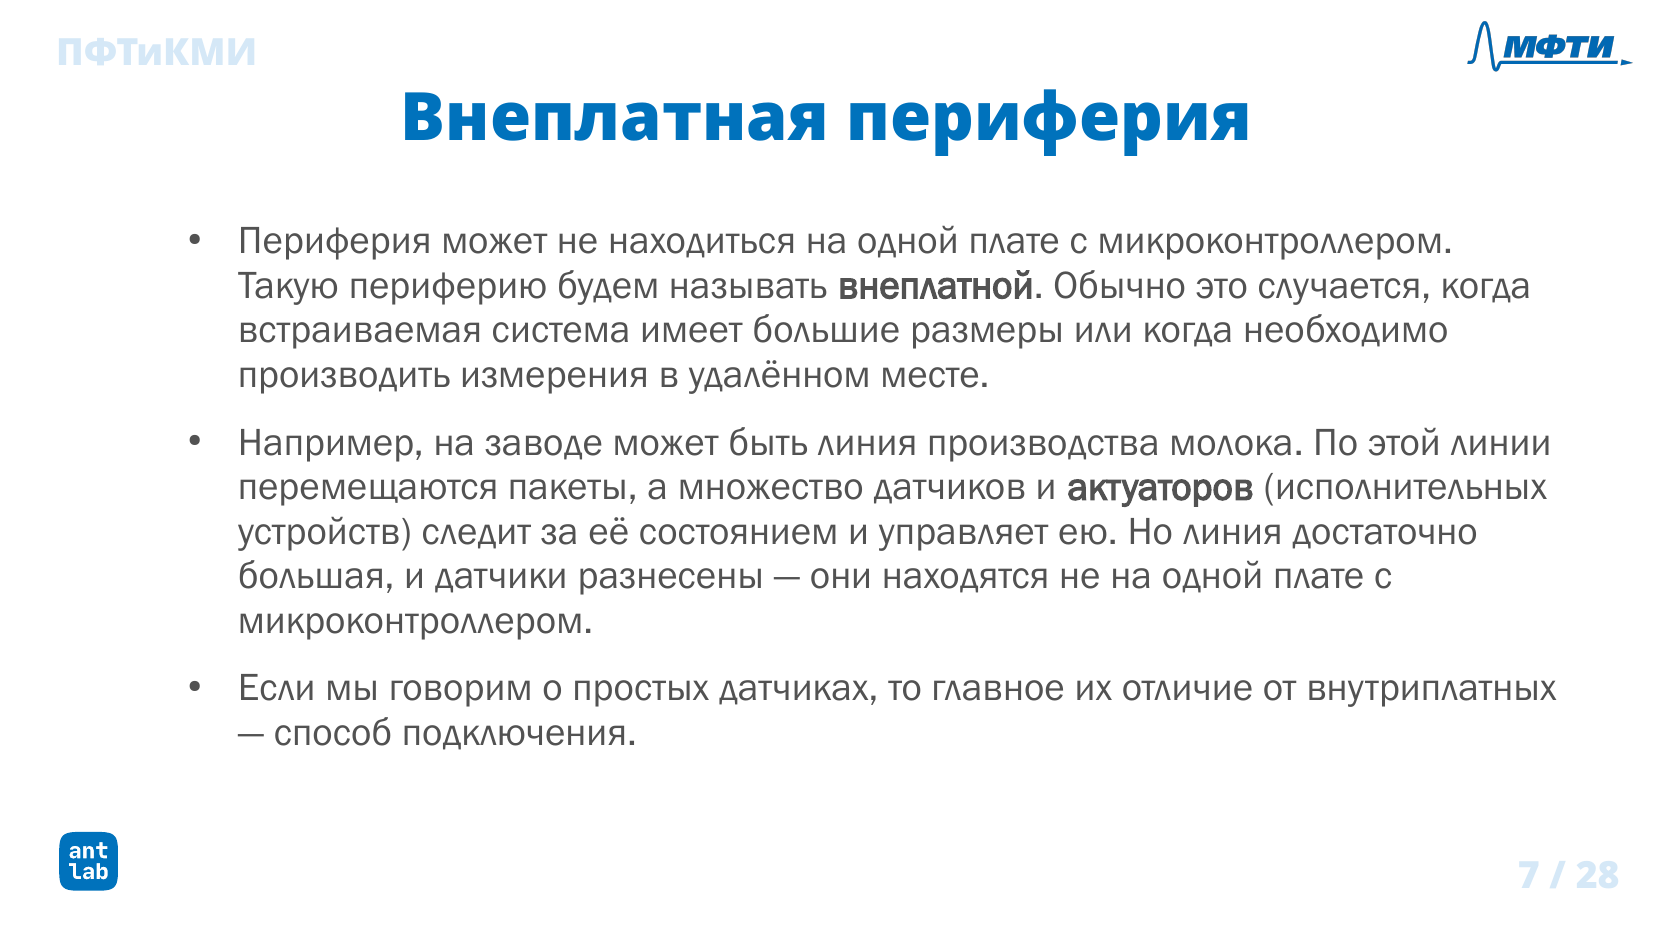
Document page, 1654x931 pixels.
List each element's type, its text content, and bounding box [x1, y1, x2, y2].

picture [1446, 0, 1654, 93]
title Внеплатная периферия [82, 20, 1571, 209]
list Периферия может не находиться на одной плате с микроконтроллером. Такую периферию будем называть внеплатной. Обычно это случается, когда встраиваемая система имеет большие размеры или когда необходимо производить измерения в удалённом месте. Например, на заводе может быть линия производства молока. По этой линии перемещаются пакеты, а множество датчиков и актуаторов (исполнительных устройств) следит за её состоянием и управляет ею. Но линия достаточно большая, и датчики разнесены — они находятся не на одной плате с микроконтроллером. Если мы говорим о простых датчиках, то главное их отличие от внутриплатных — способ подключения. [171, 217, 1565, 758]
